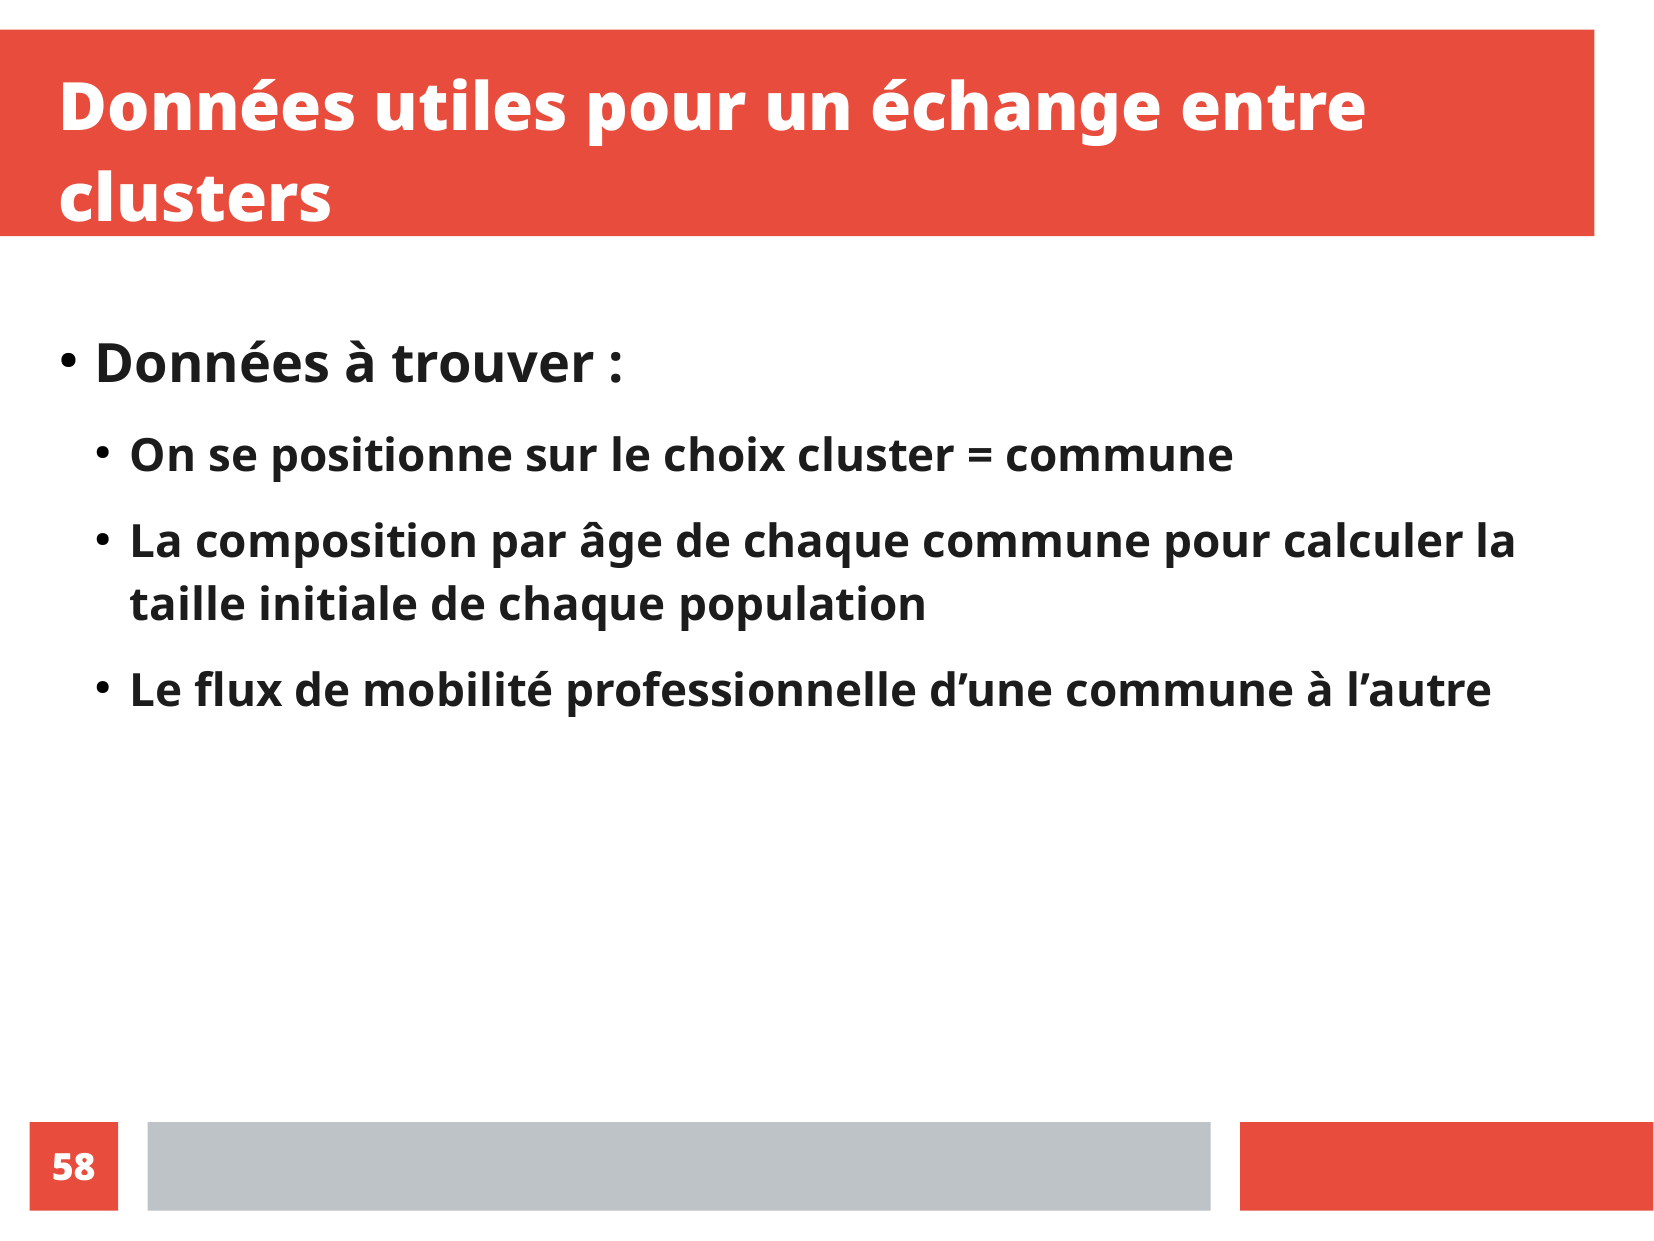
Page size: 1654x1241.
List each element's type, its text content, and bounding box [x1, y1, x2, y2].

title Données utiles pour un échange entre clusters [59, 59, 1595, 207]
list Données à trouver : On se positionne sur le choix cluster = commune La composition par âge de chaque commune pour calculer la taille initiale de chaque population Le flux de mobilité professionnelle d’une commune à l’autre [59, 324, 1565, 1093]
